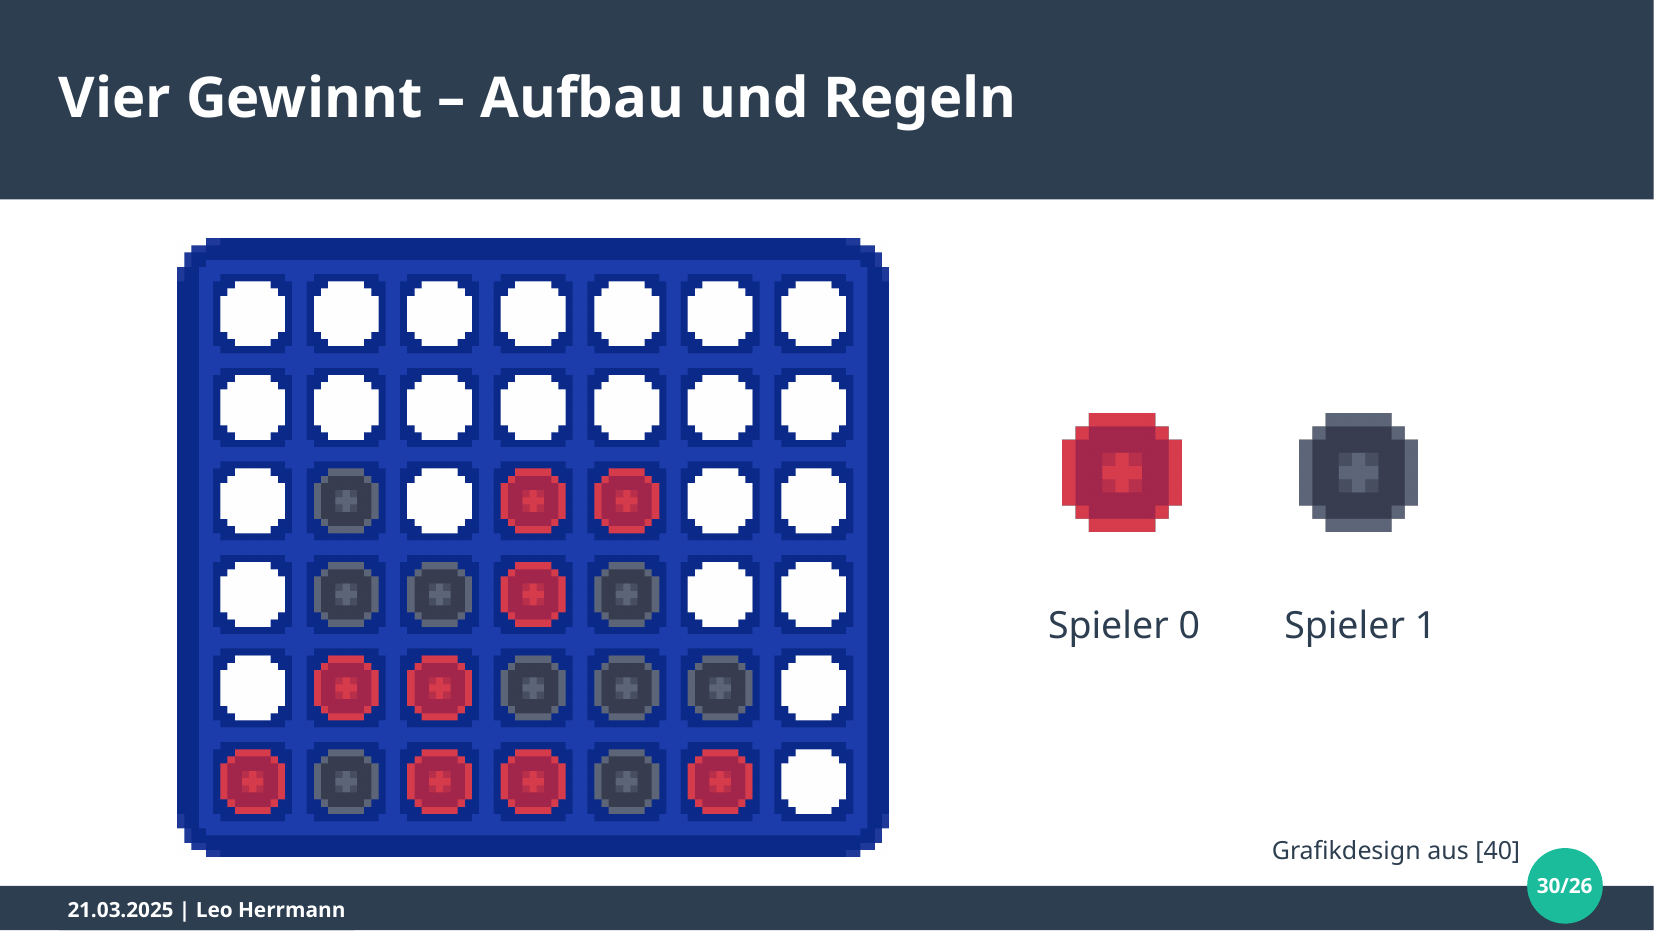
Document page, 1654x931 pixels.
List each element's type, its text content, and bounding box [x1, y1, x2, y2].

picture [1062, 413, 1182, 532]
text_box Spieler 1 [1269, 590, 1452, 657]
title Vier Gewinnt – Aufbau und Regeln [59, 37, 1595, 156]
picture [177, 238, 889, 857]
text_box Spieler 0 [1033, 590, 1216, 657]
picture [1299, 413, 1418, 532]
text_box Grafikdesign aus [40] [1257, 825, 1536, 874]
